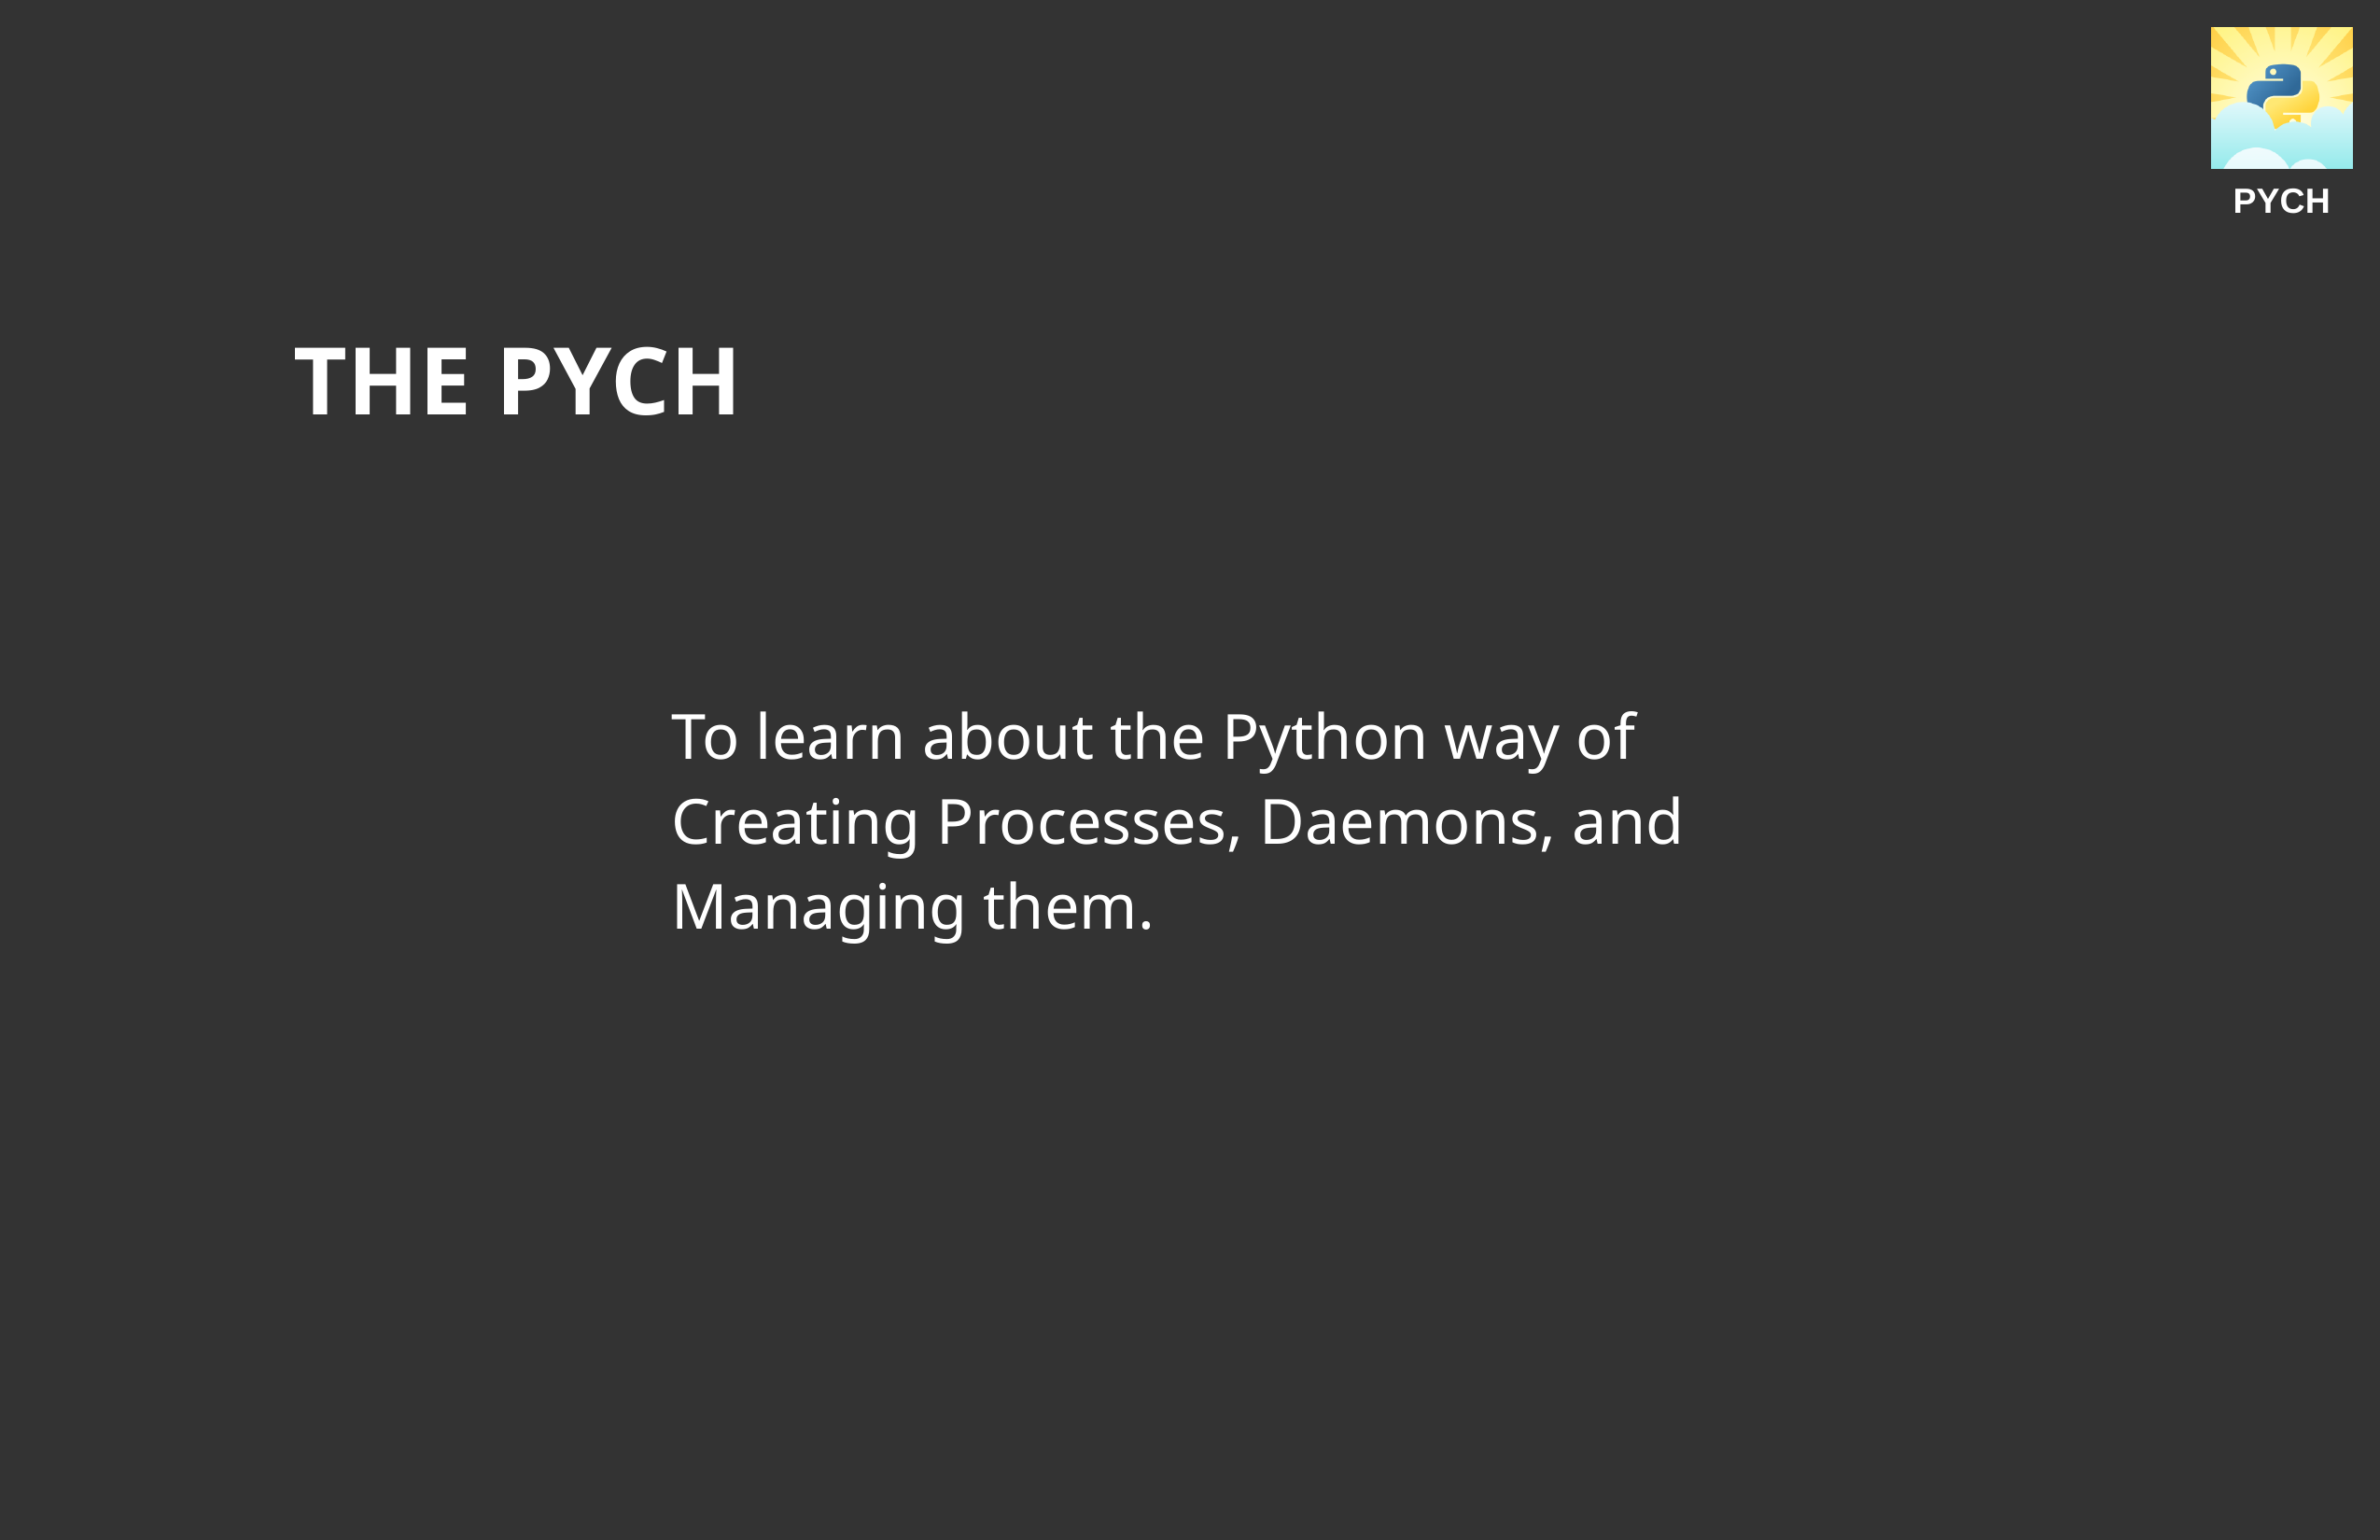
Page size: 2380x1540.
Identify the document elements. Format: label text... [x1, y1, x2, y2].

picture [2211, 27, 2353, 169]
text_box To learn about the Python way of Creating Processes, Daemons, and Managing them. [658, 686, 1807, 1001]
text_box THE PYCH [280, 308, 732, 441]
text_box PYCH [2219, 174, 2345, 228]
